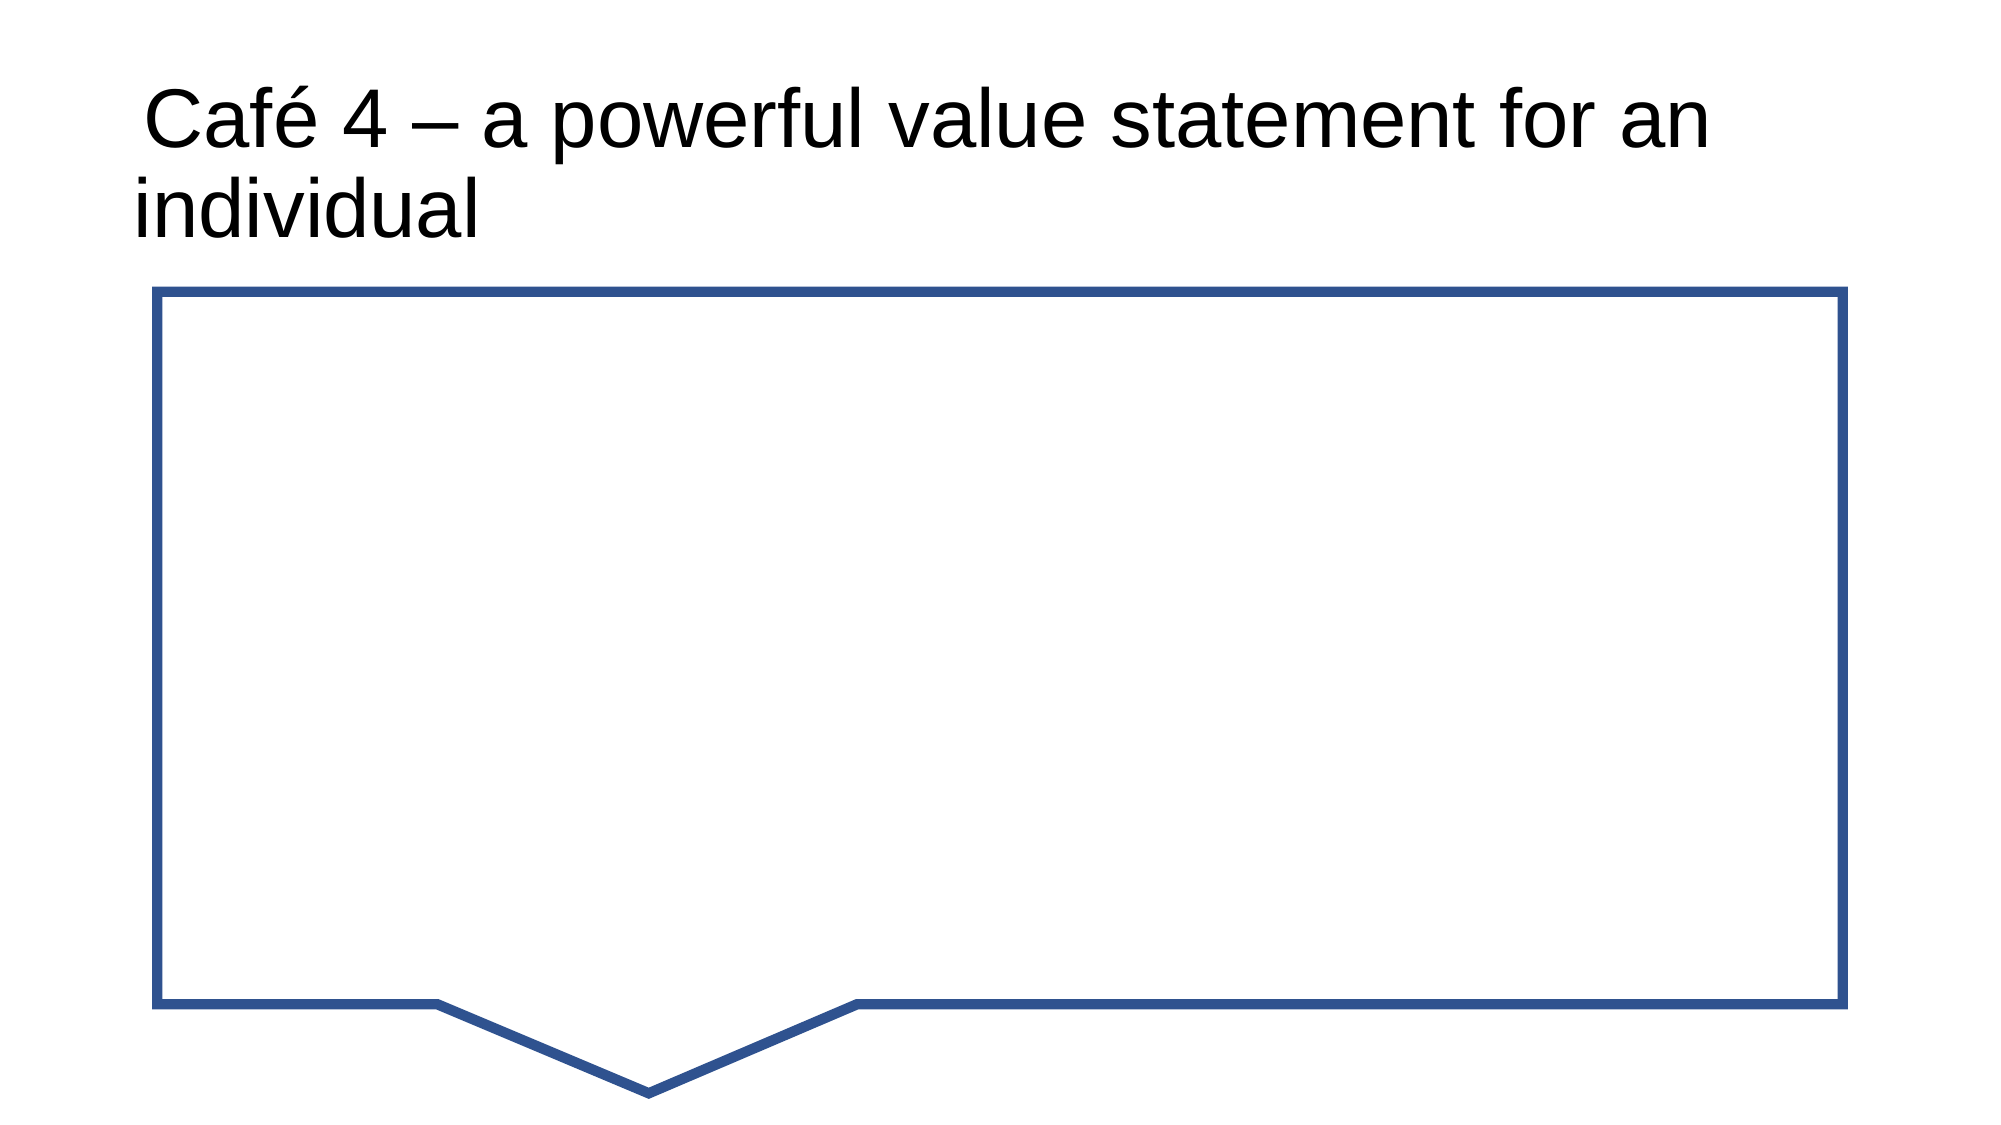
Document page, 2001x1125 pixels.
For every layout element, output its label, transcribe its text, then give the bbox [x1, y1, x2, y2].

title Café 4 – a powerful value statement for an individual [119, 66, 1750, 263]
